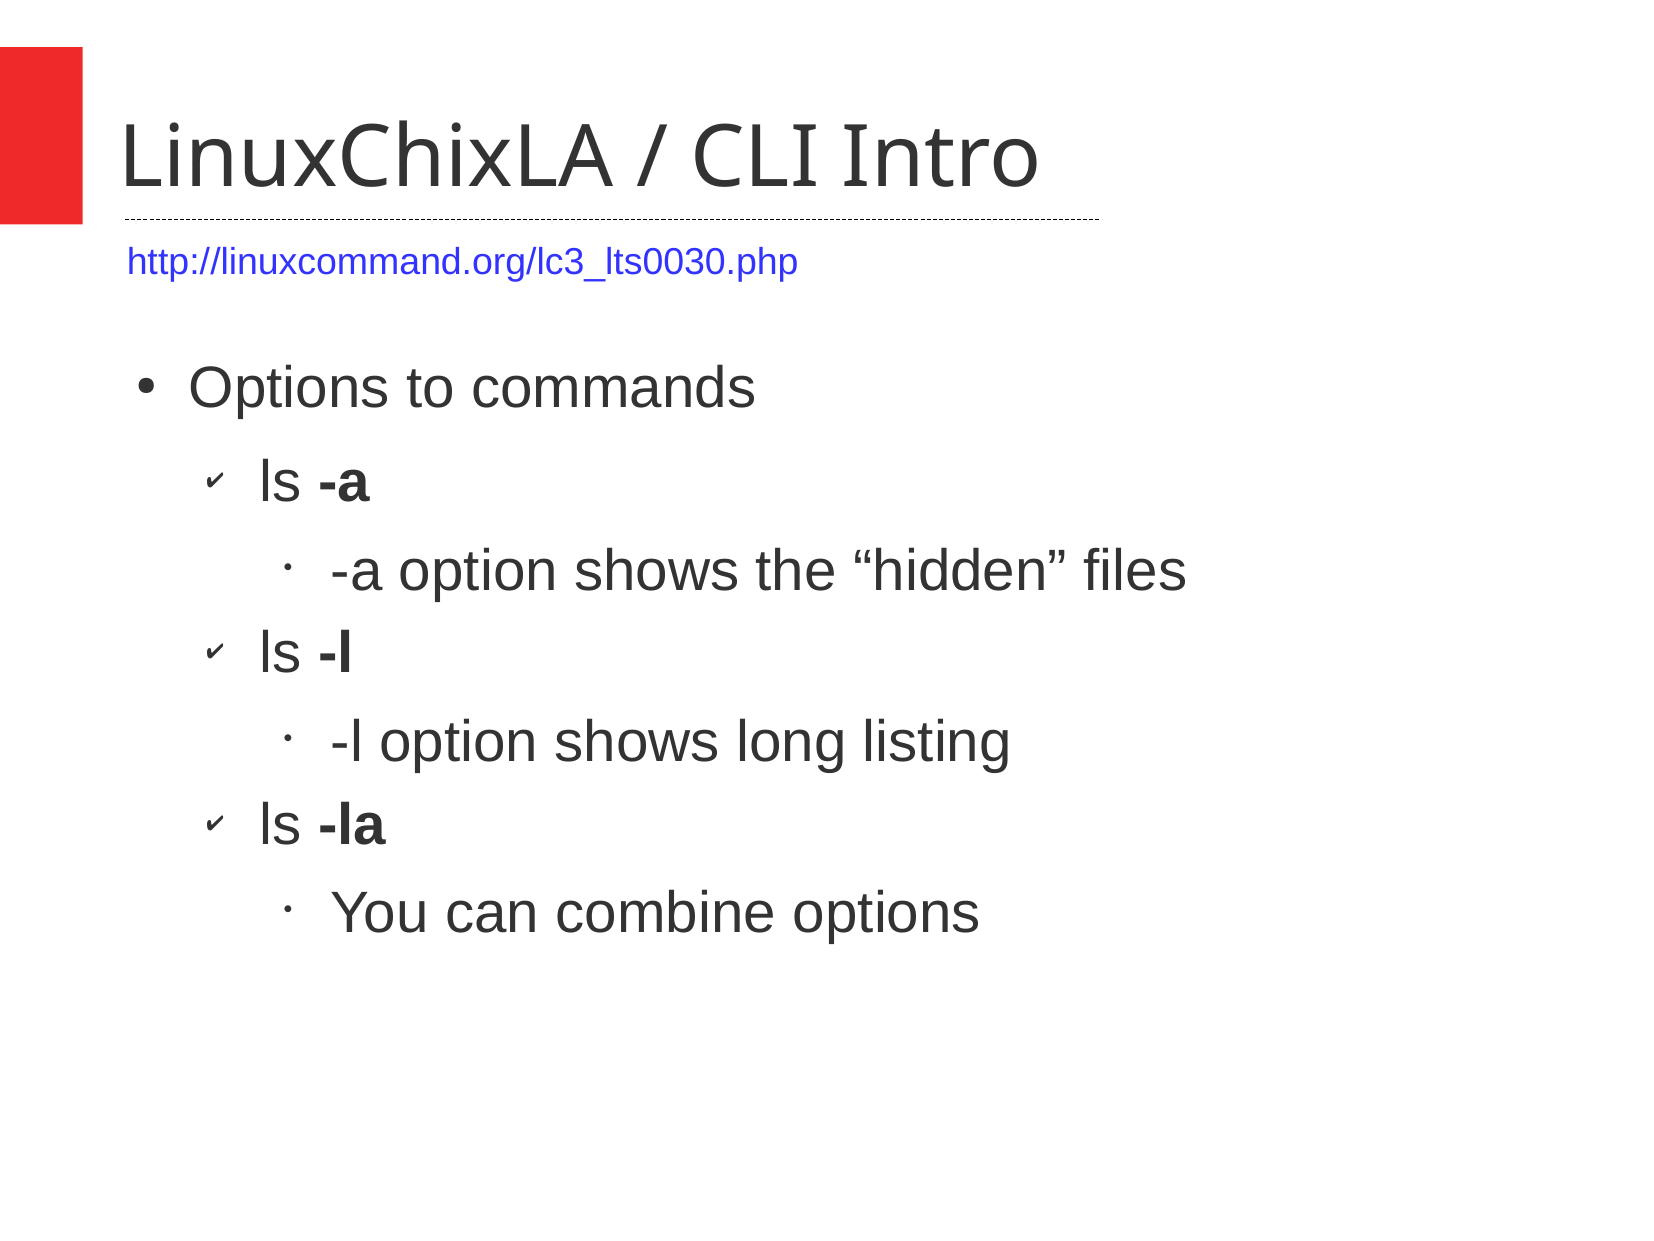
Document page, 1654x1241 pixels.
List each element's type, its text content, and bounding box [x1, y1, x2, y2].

text_box http://linuxcommand.org/lc3_lts0030.php [112, 232, 814, 332]
list Options to commands ls -a -a option shows the “hidden” files ls -l -l option shows long listing ls -la You can combine options [118, 354, 1536, 1074]
title LinuxChixLA / CLI Intro [118, 49, 1571, 257]
